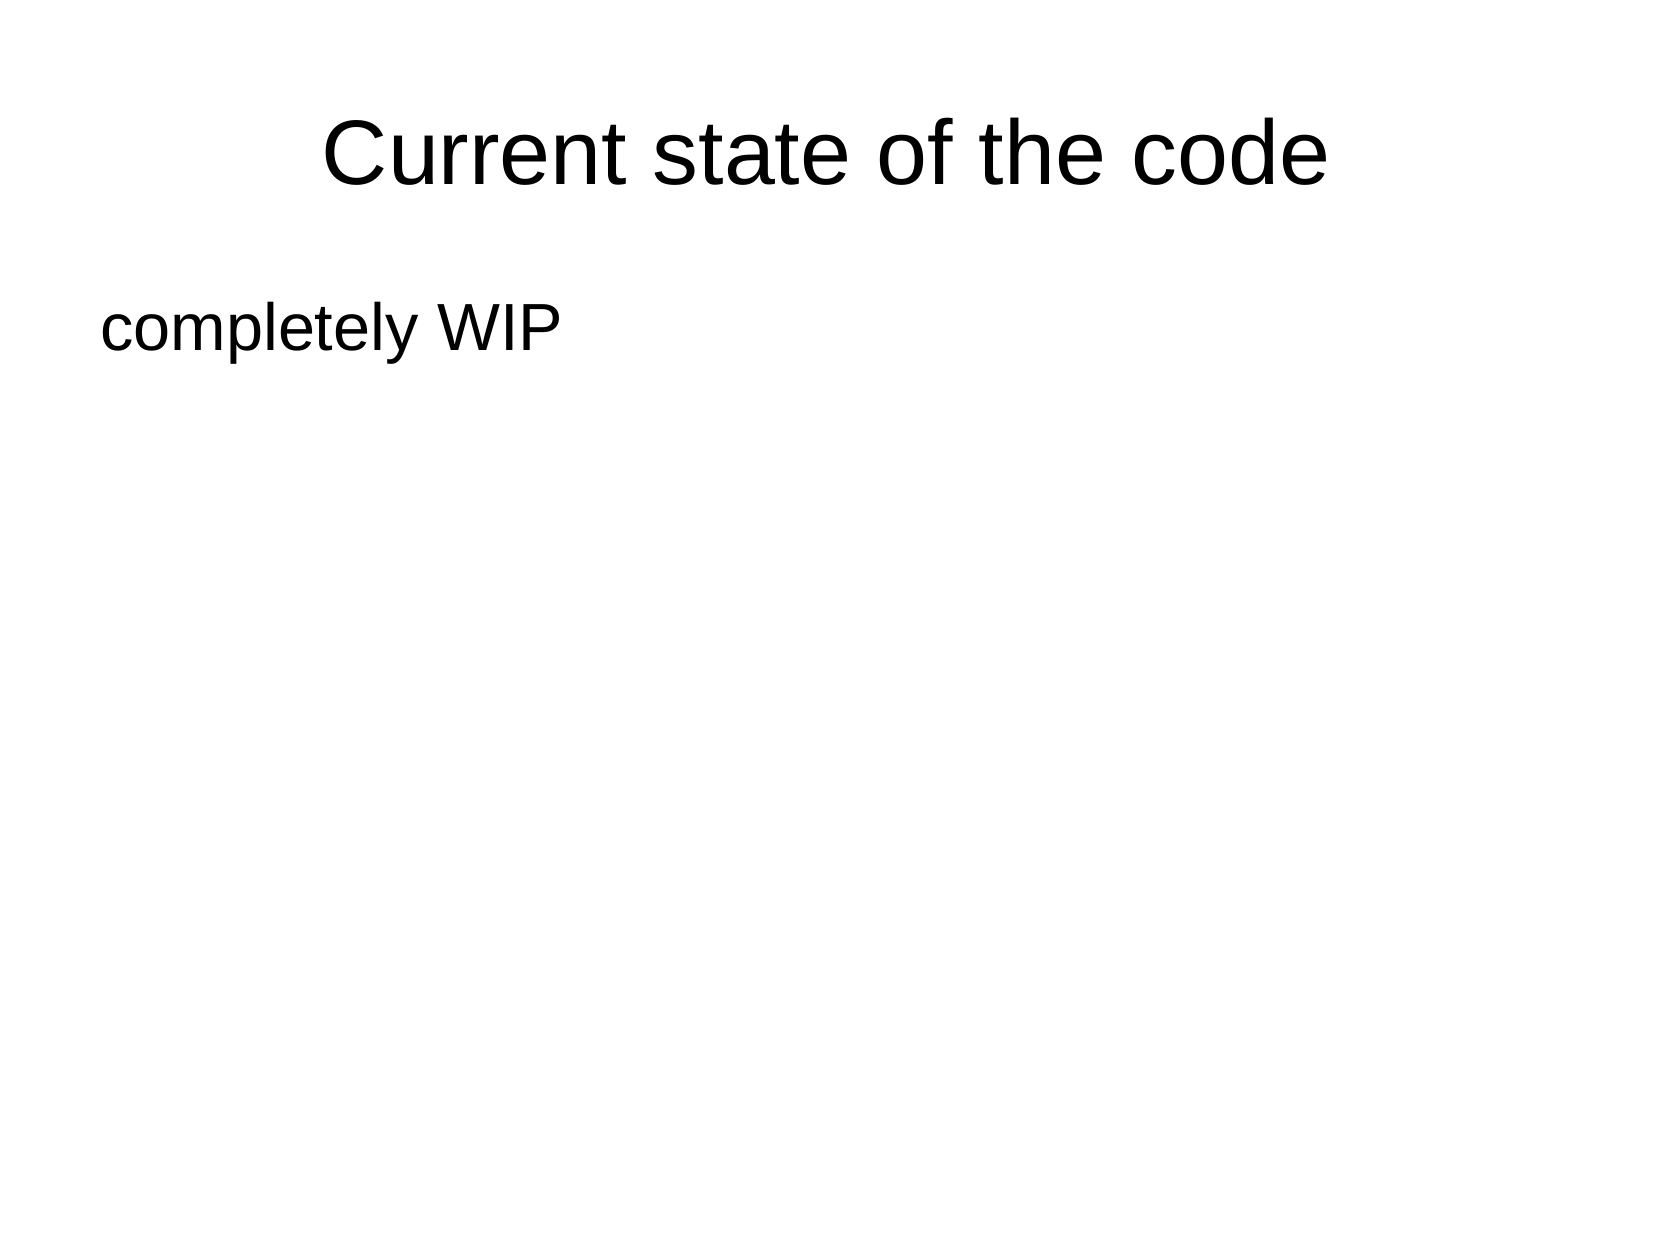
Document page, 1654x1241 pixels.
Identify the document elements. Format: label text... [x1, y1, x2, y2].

list completely WIP [82, 290, 1571, 1094]
title Current state of the code [82, 56, 1571, 250]
